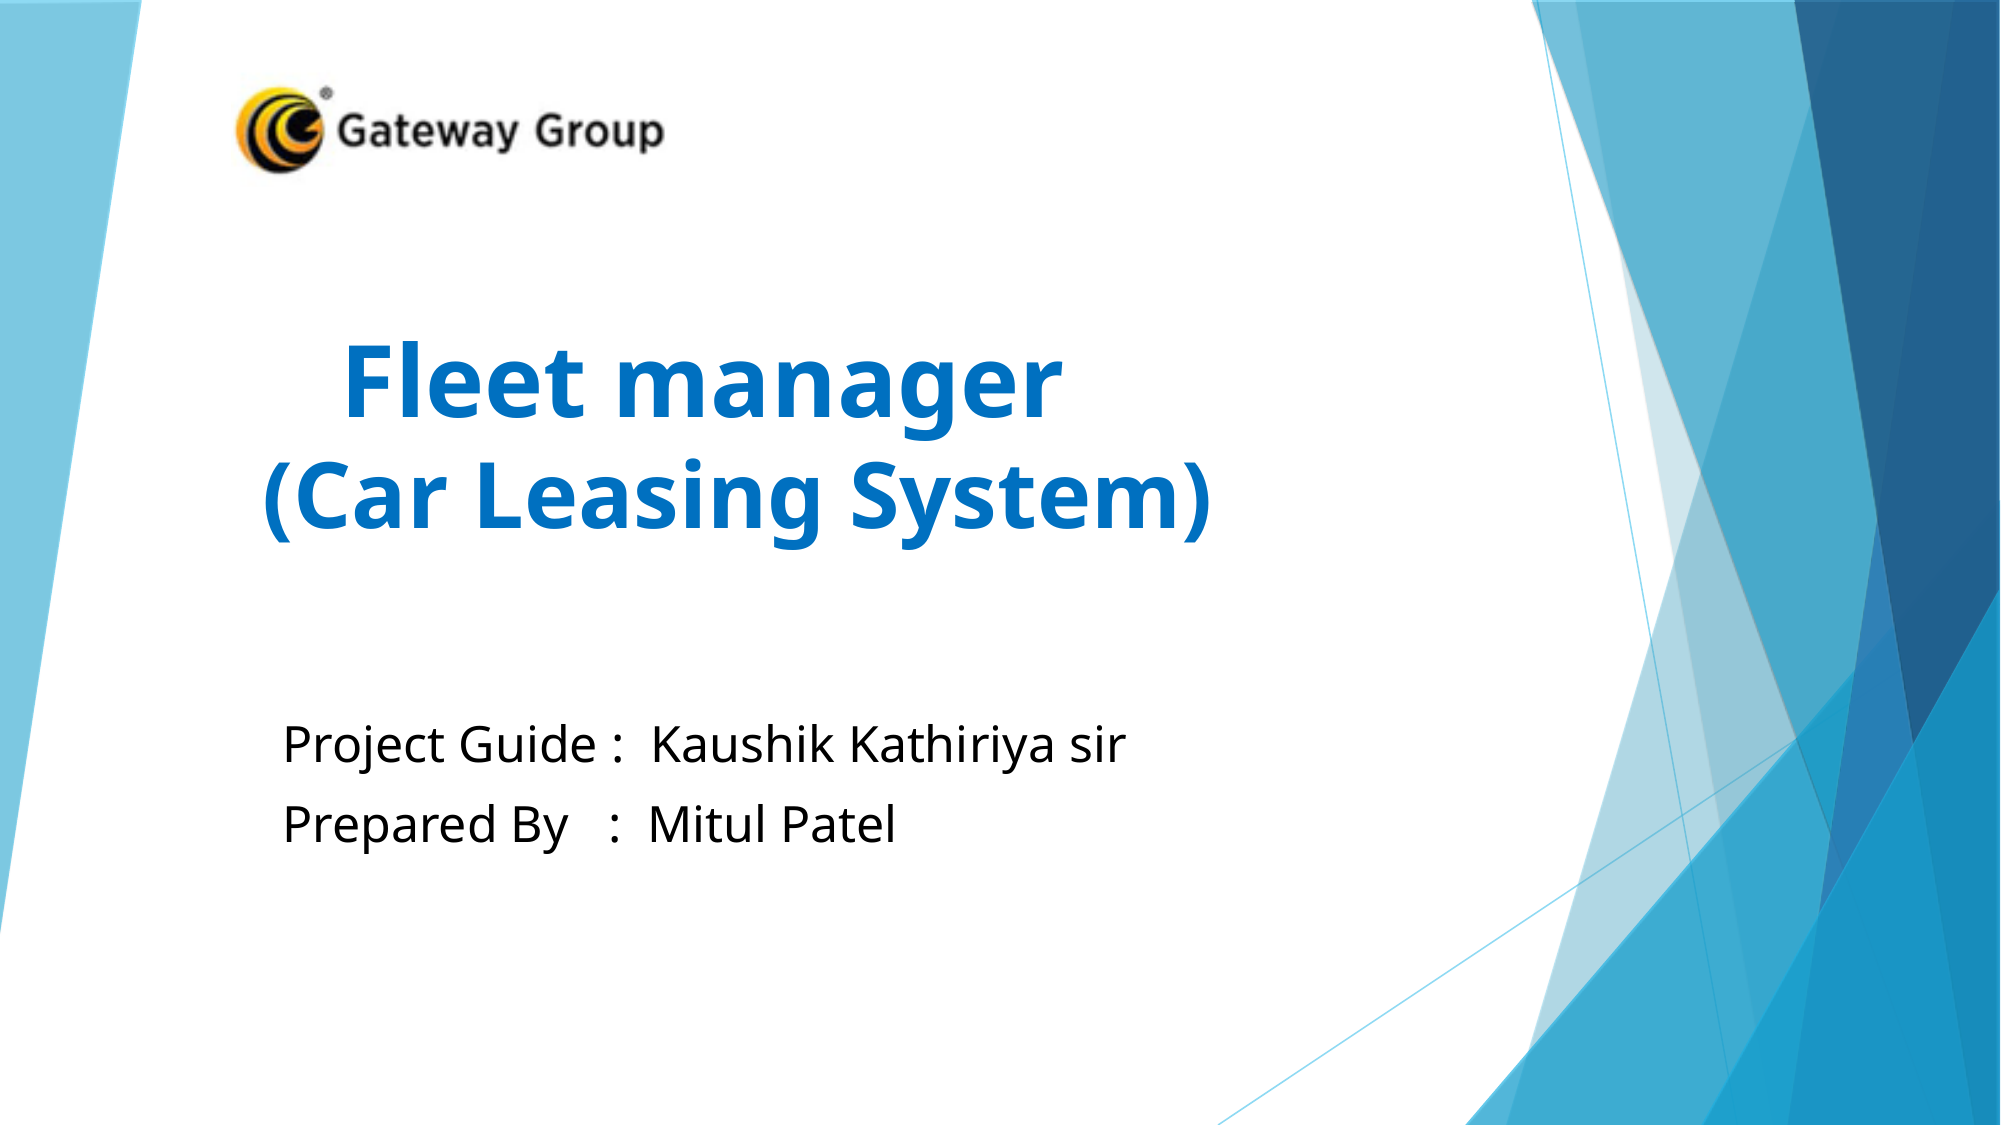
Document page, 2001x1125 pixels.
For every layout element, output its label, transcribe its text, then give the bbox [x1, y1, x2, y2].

picture [231, 70, 674, 187]
title Fleet manager (Car Leasing System) [247, 394, 1522, 665]
subtitle Project Guide : Kaushik Kathiriya sir Prepared By : Mitul Patel [267, 704, 1542, 1099]
